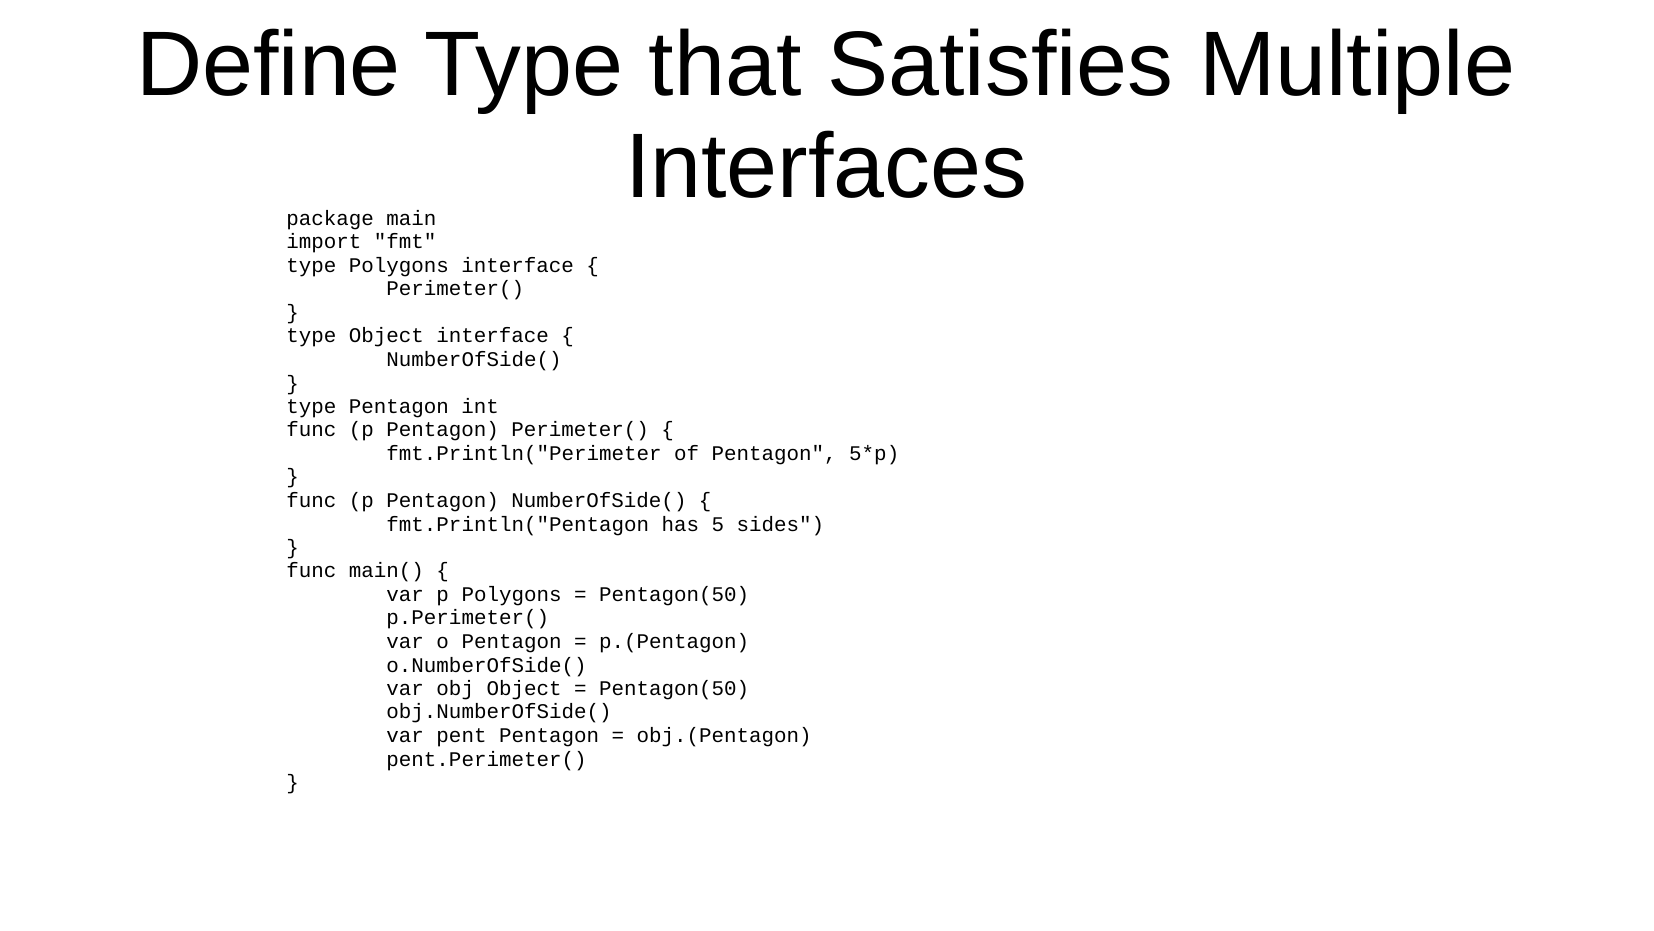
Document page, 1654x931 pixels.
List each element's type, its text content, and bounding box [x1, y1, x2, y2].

text_box package main import "fmt" type Polygons interface { Perimeter() } type Object interface { NumberOfSide() } type Pentagon int func (p Pentagon) Perimeter() { fmt.Println("Perimeter of Pentagon", 5*p) } func (p Pentagon) NumberOfSide() { fmt.Println("Pentagon has 5 sides") } func main() { var p Polygons = Pentagon(50) p.Perimeter() var o Pentagon = p.(Pentagon) o.NumberOfSide() var obj Object = Pentagon(50) obj.NumberOfSide() var pent Pentagon = obj.(Pentagon) pent.Perimeter() } [271, 200, 914, 804]
title Define Type that Satisfies Multiple Interfaces [82, 12, 1571, 218]
